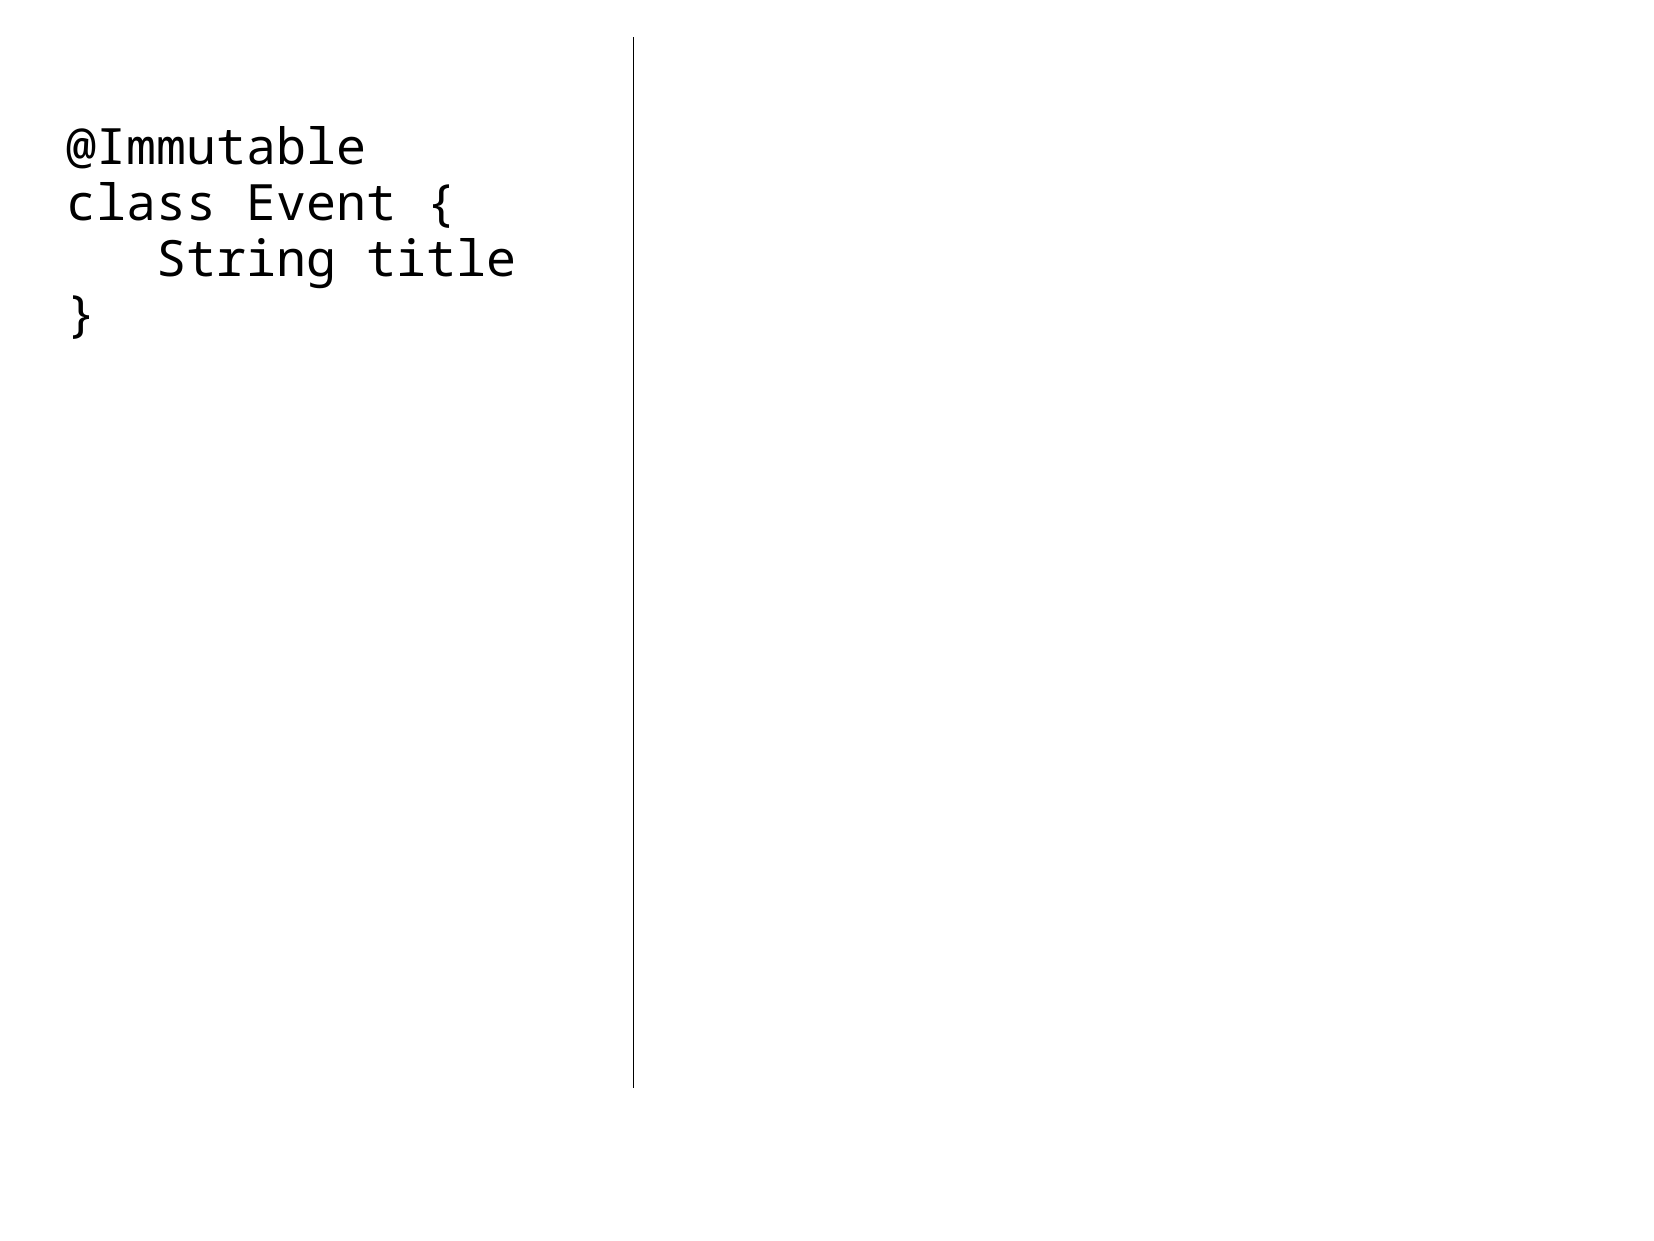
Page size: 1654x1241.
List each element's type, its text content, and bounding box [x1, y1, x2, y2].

text_box @Immutable class Event { String title } [51, 112, 924, 1088]
